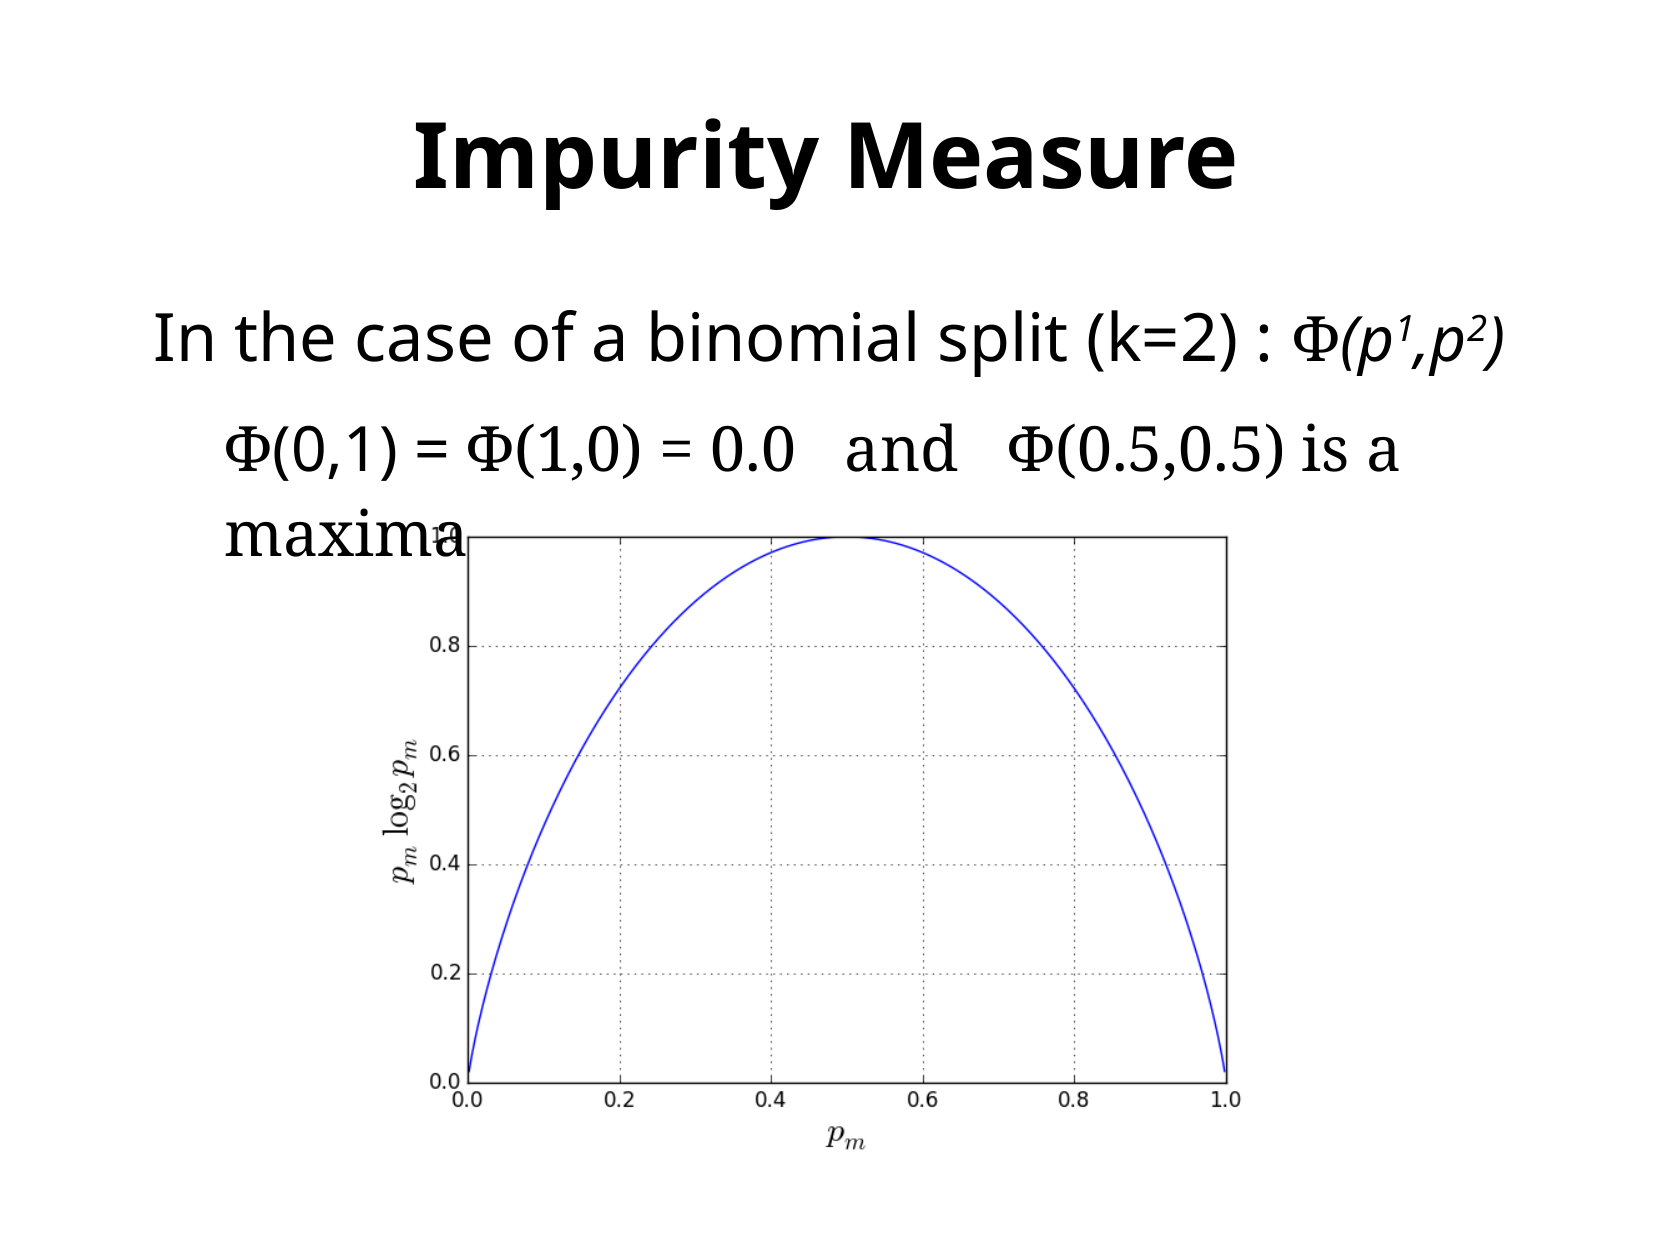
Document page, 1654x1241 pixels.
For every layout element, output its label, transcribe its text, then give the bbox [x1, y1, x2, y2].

picture [328, 1111, 1326, 1192]
list In the case of a binomial split (k=2) : Φ(p1,p2) Φ(0,1) = Φ(1,0) = 0.0 and Φ(0.5,0.5) is a maxima [82, 290, 1571, 1111]
title Impurity Measure [82, 49, 1571, 257]
